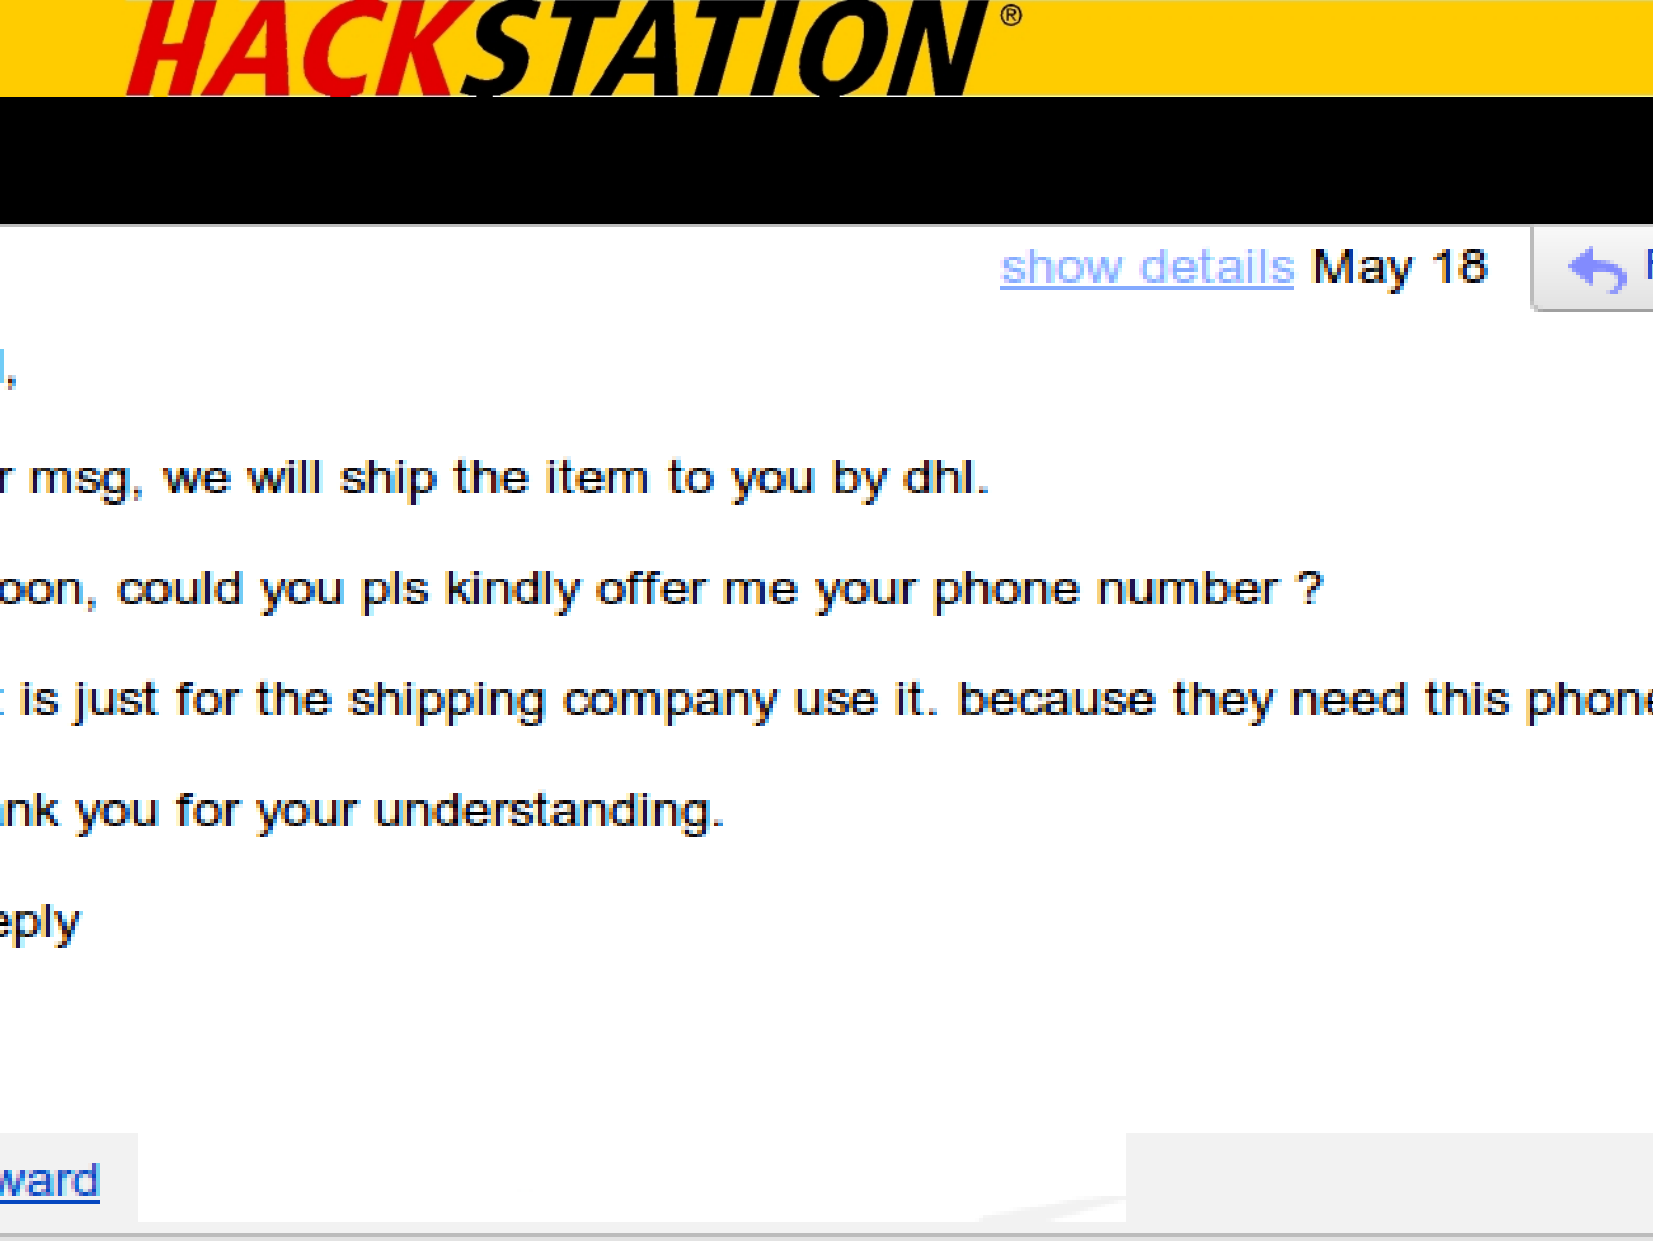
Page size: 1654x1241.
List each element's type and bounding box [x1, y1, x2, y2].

picture [0, 0, 1653, 97]
picture [0, 224, 1653, 1241]
